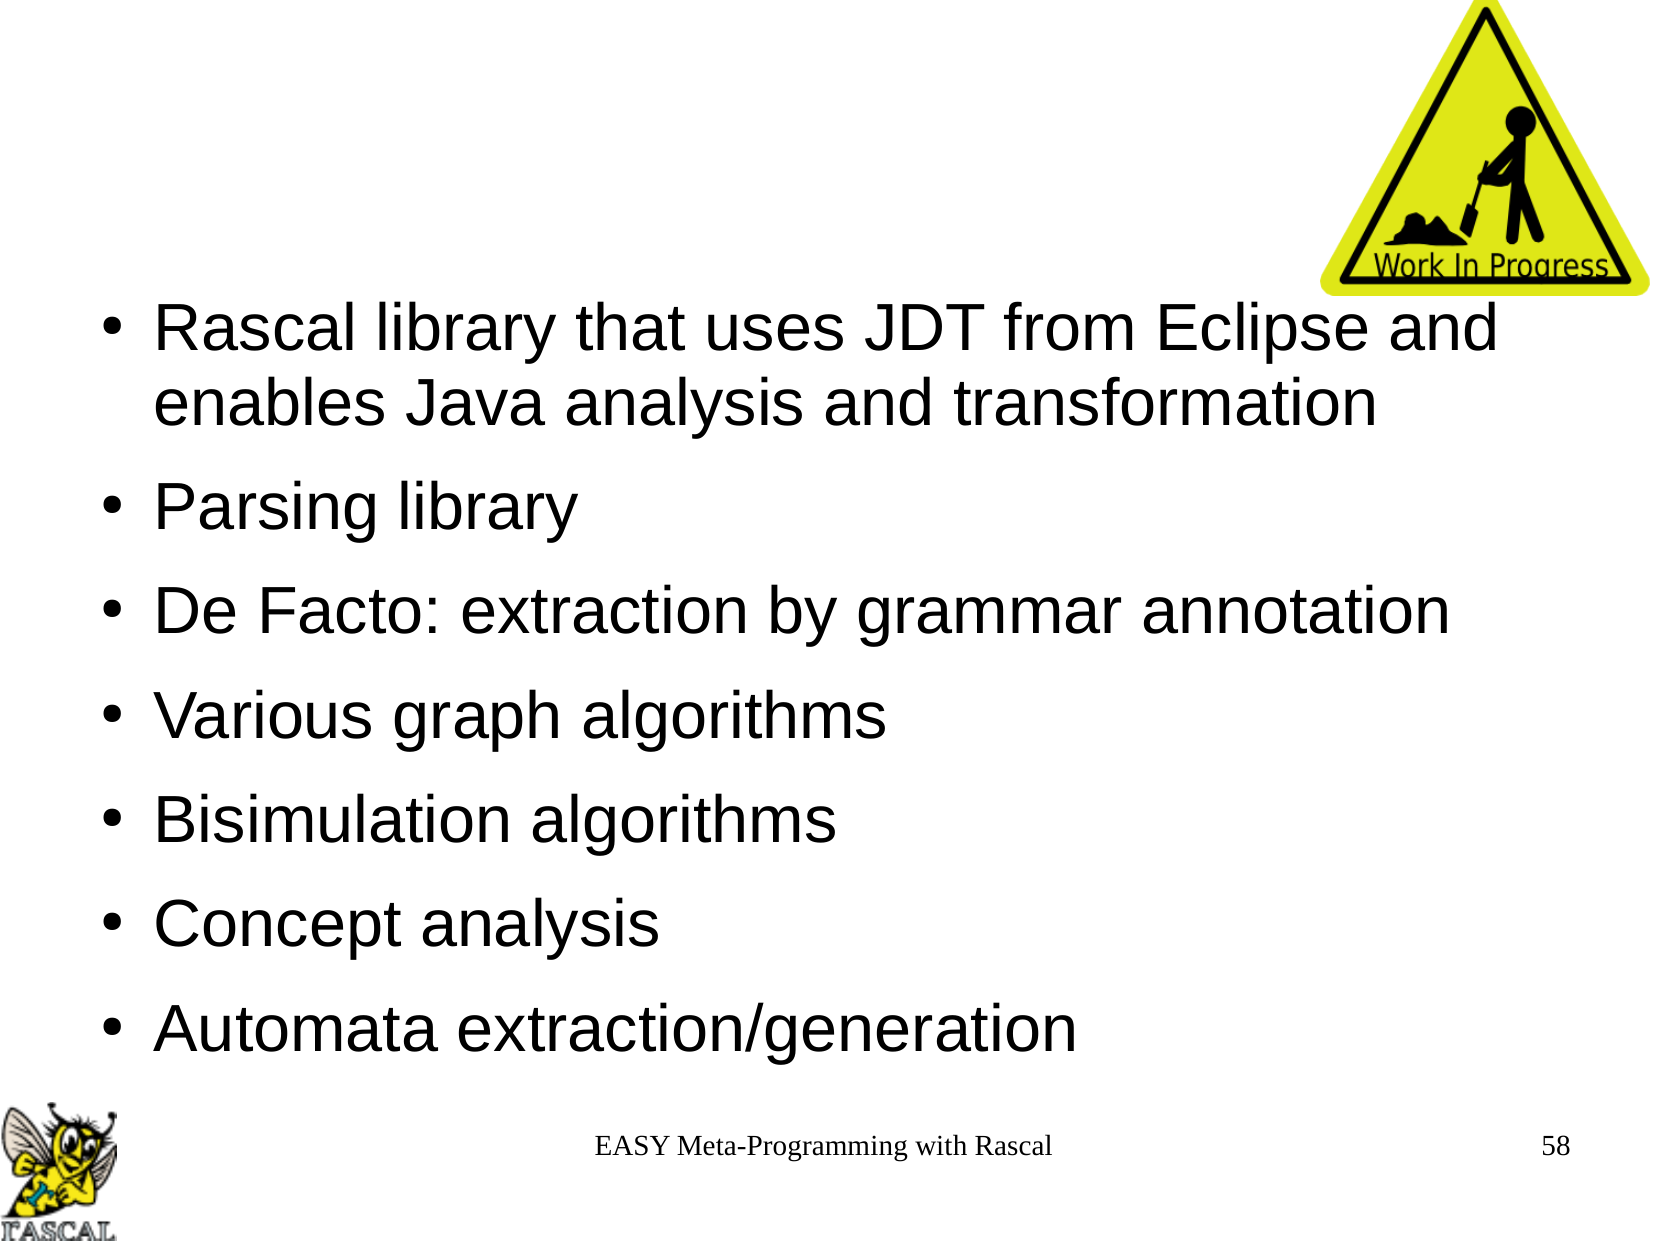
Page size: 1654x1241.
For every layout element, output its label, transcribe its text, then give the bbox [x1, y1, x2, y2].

list Rascal library that uses JDT from Eclipse and enables Java analysis and transformation Parsing library De Facto: extraction by grammar annotation Various graph algorithms Bisimulation algorithms Concept analysis Automata extraction/generation [82, 290, 1571, 1109]
picture [0, 1102, 117, 1241]
picture [1320, 0, 1650, 296]
